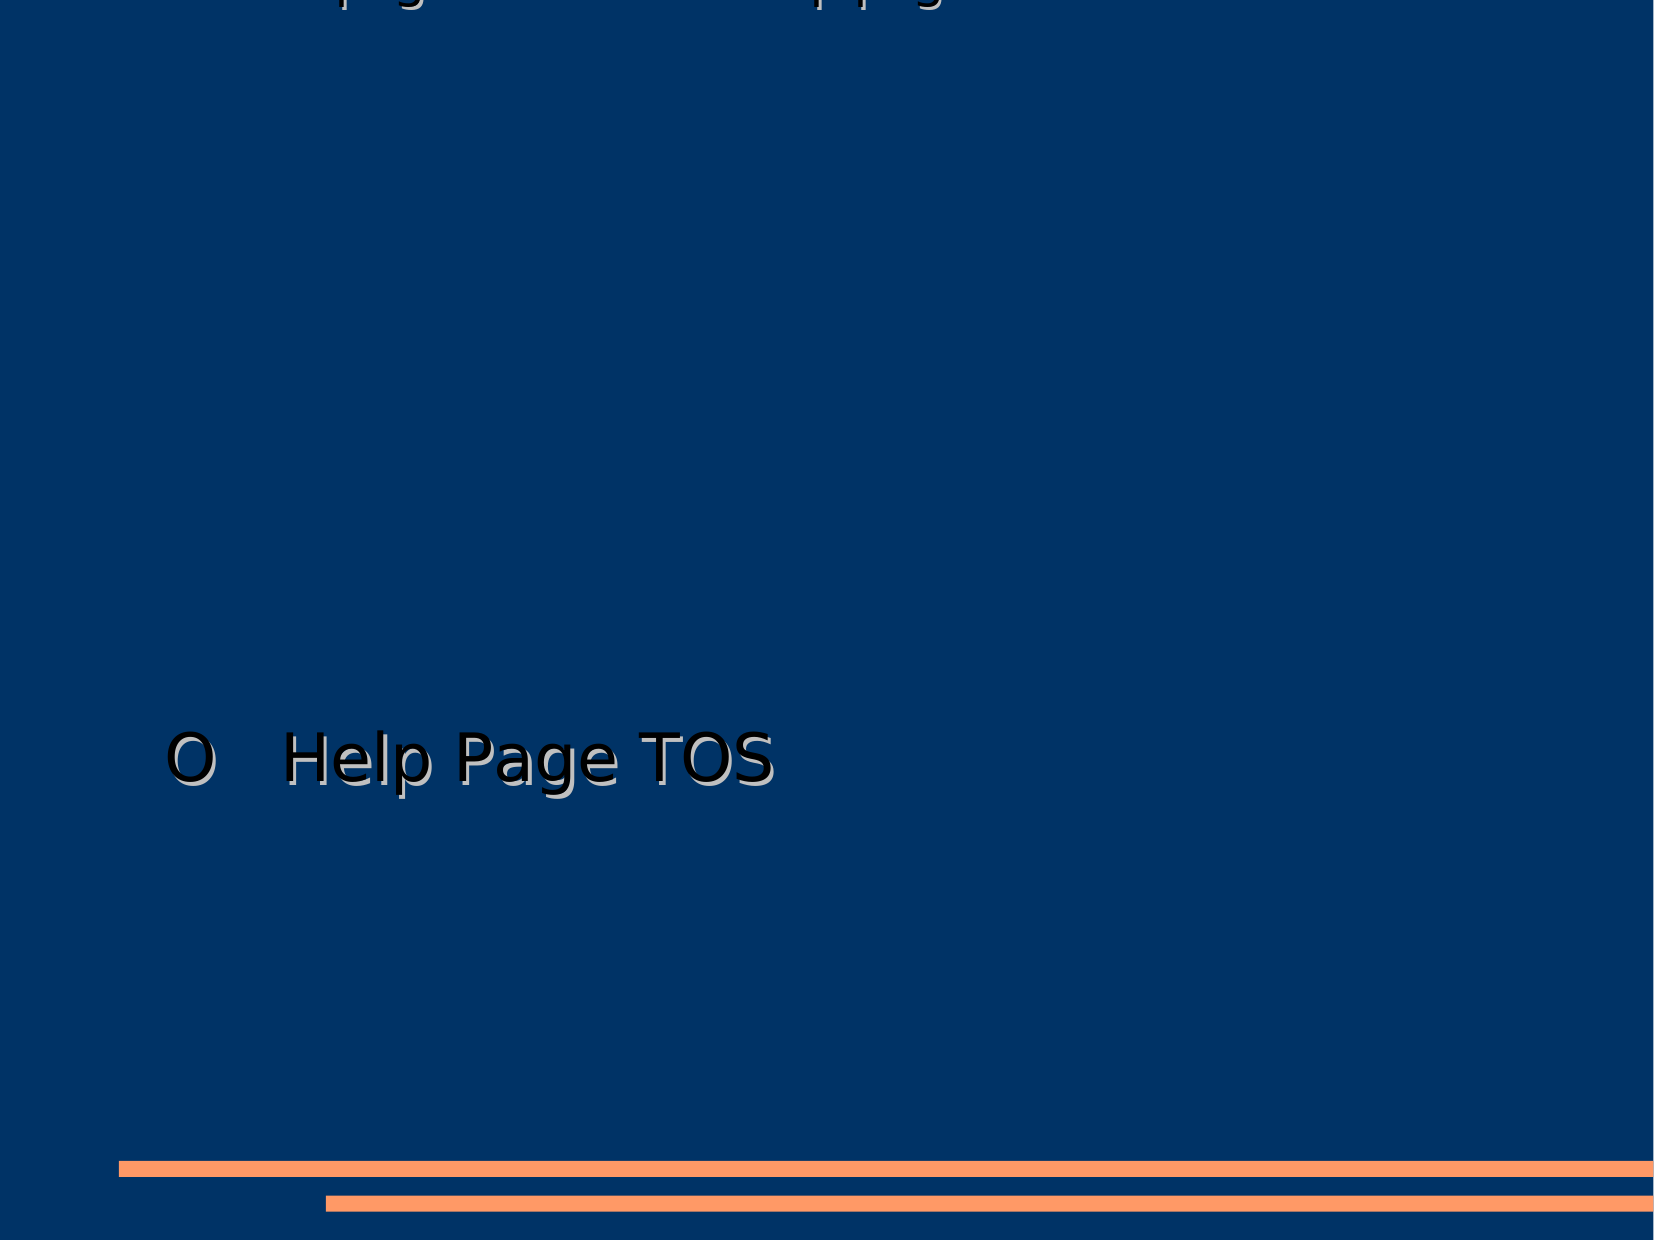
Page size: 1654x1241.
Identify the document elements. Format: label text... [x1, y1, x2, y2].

text_box O Help Page TOS [150, 712, 1501, 806]
